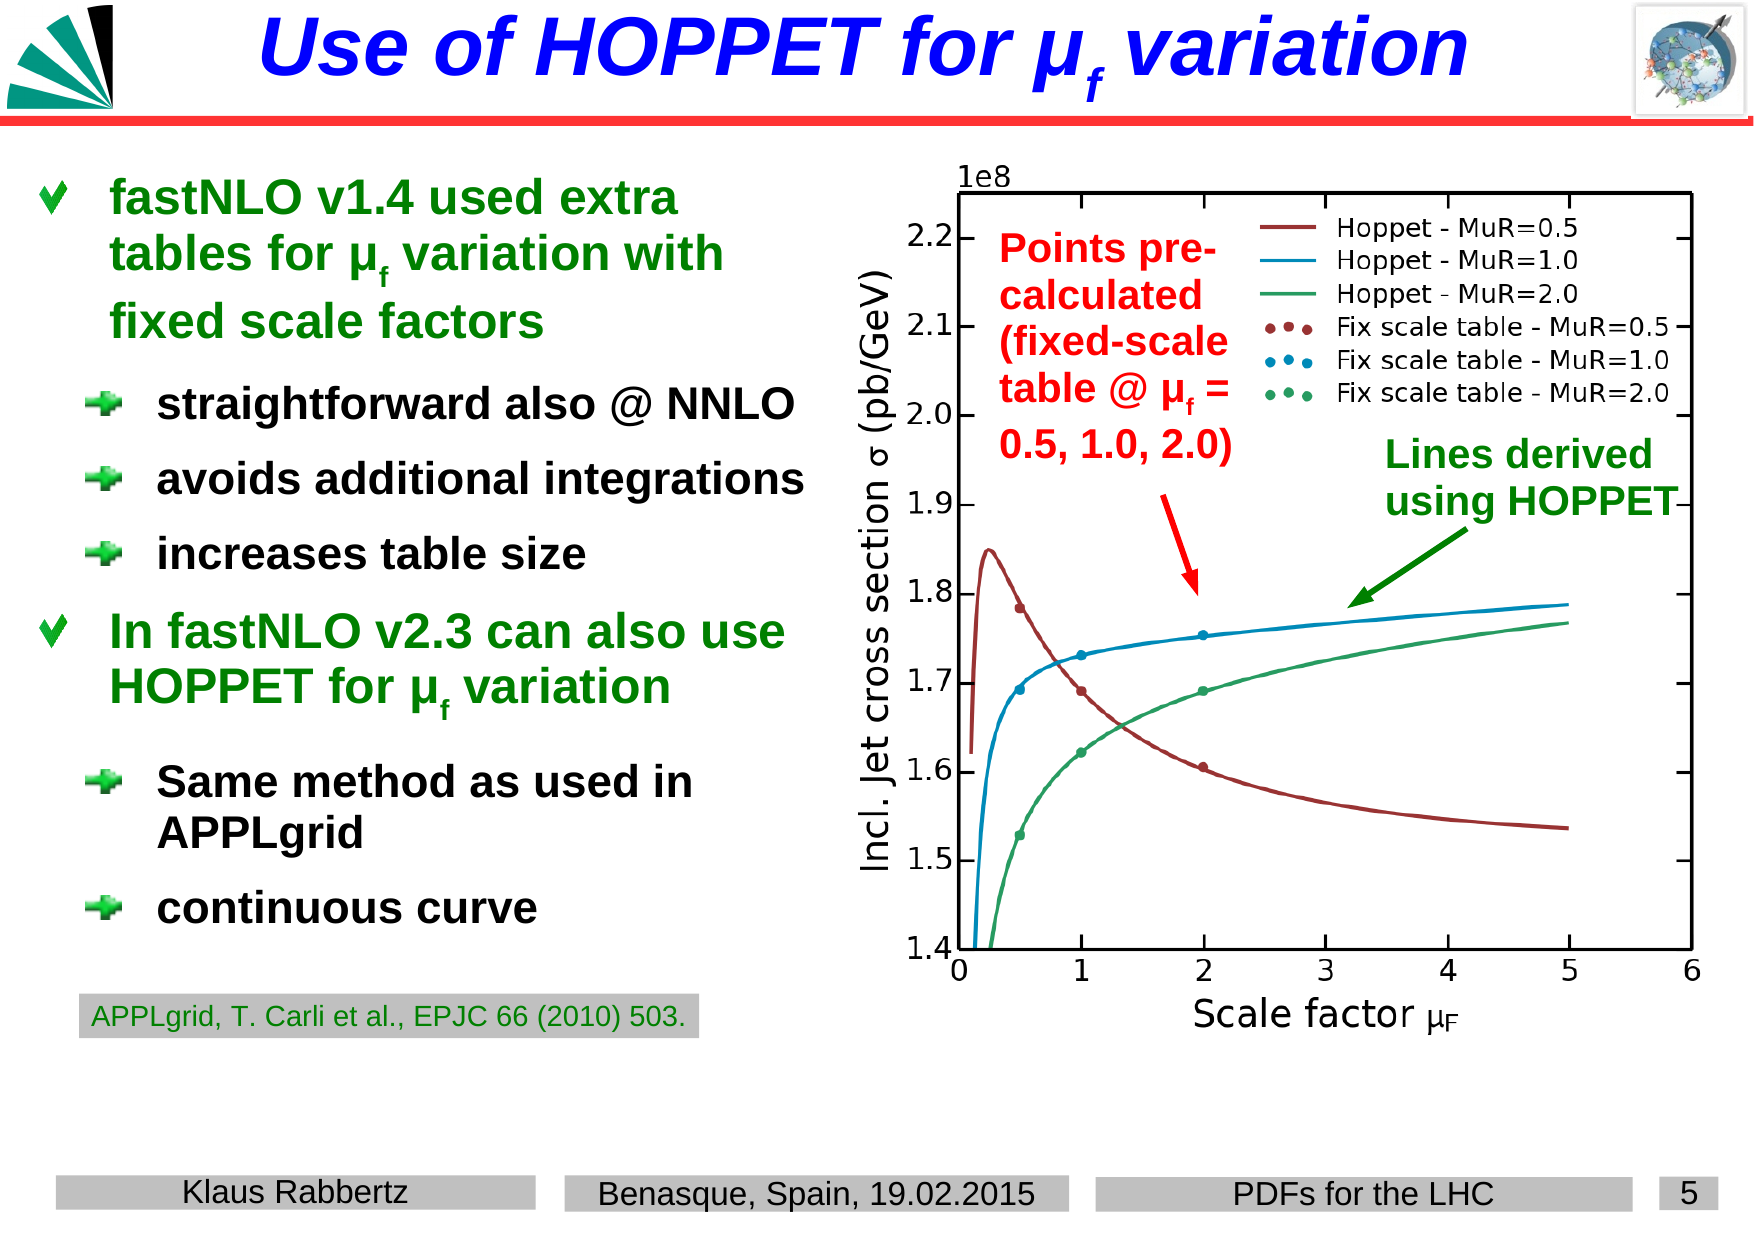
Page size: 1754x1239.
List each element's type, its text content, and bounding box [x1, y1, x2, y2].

text_box Lines derived using HOPPET [1373, 425, 1691, 531]
title Use of HOPPET for μf variation [123, 0, 1606, 114]
picture [843, 150, 1712, 1050]
picture [7, 5, 113, 110]
picture [1631, 2, 1748, 119]
text_box Points pre- calculated (fixed-scale table @ μf = 0.5, 1.0, 2.0) [987, 219, 1246, 476]
text_box APPLgrid, T. Carli et al., EPJC 66 (2010) 503. [79, 993, 696, 1039]
list fastNLO v1.4 used extra tables for μf variation with fixed scale factors straightforward also @ NNLO avoids additional integrations increases table size In fastNLO v2.3 can also use HOPPET for μf variation Same method as used in APPLgrid continuous curve [26, 169, 814, 936]
